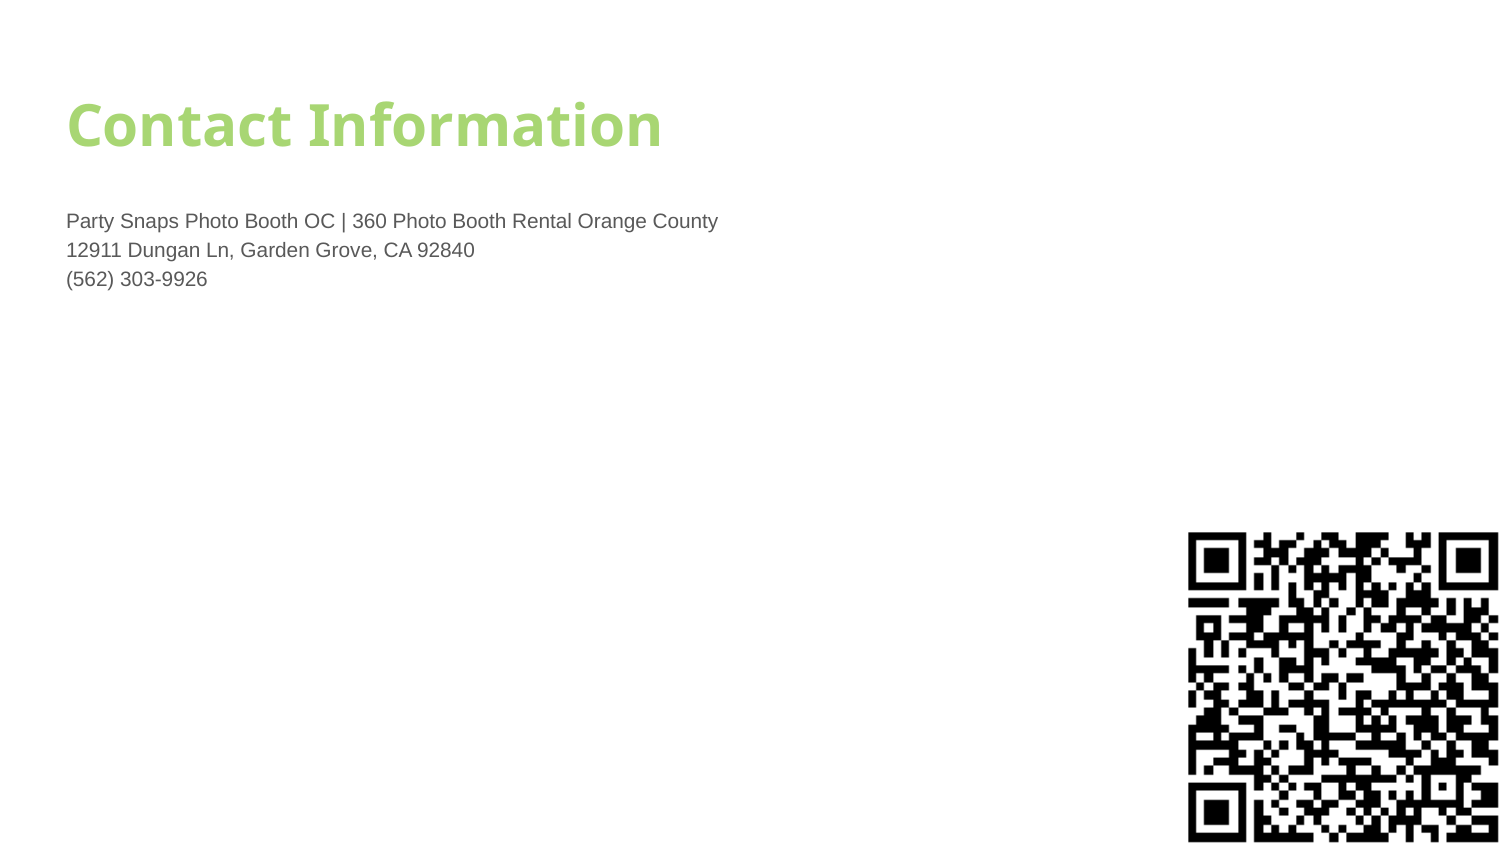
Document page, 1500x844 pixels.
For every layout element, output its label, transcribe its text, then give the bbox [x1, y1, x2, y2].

title Contact Information [51, 72, 1449, 167]
picture [1187, 531, 1500, 844]
list Party Snaps Photo Booth OC | 360 Photo Booth Rental Orange County 12911 Dungan Ln, Garden Grove, CA 92840 (562) 303-9926 [51, 189, 1449, 750]
